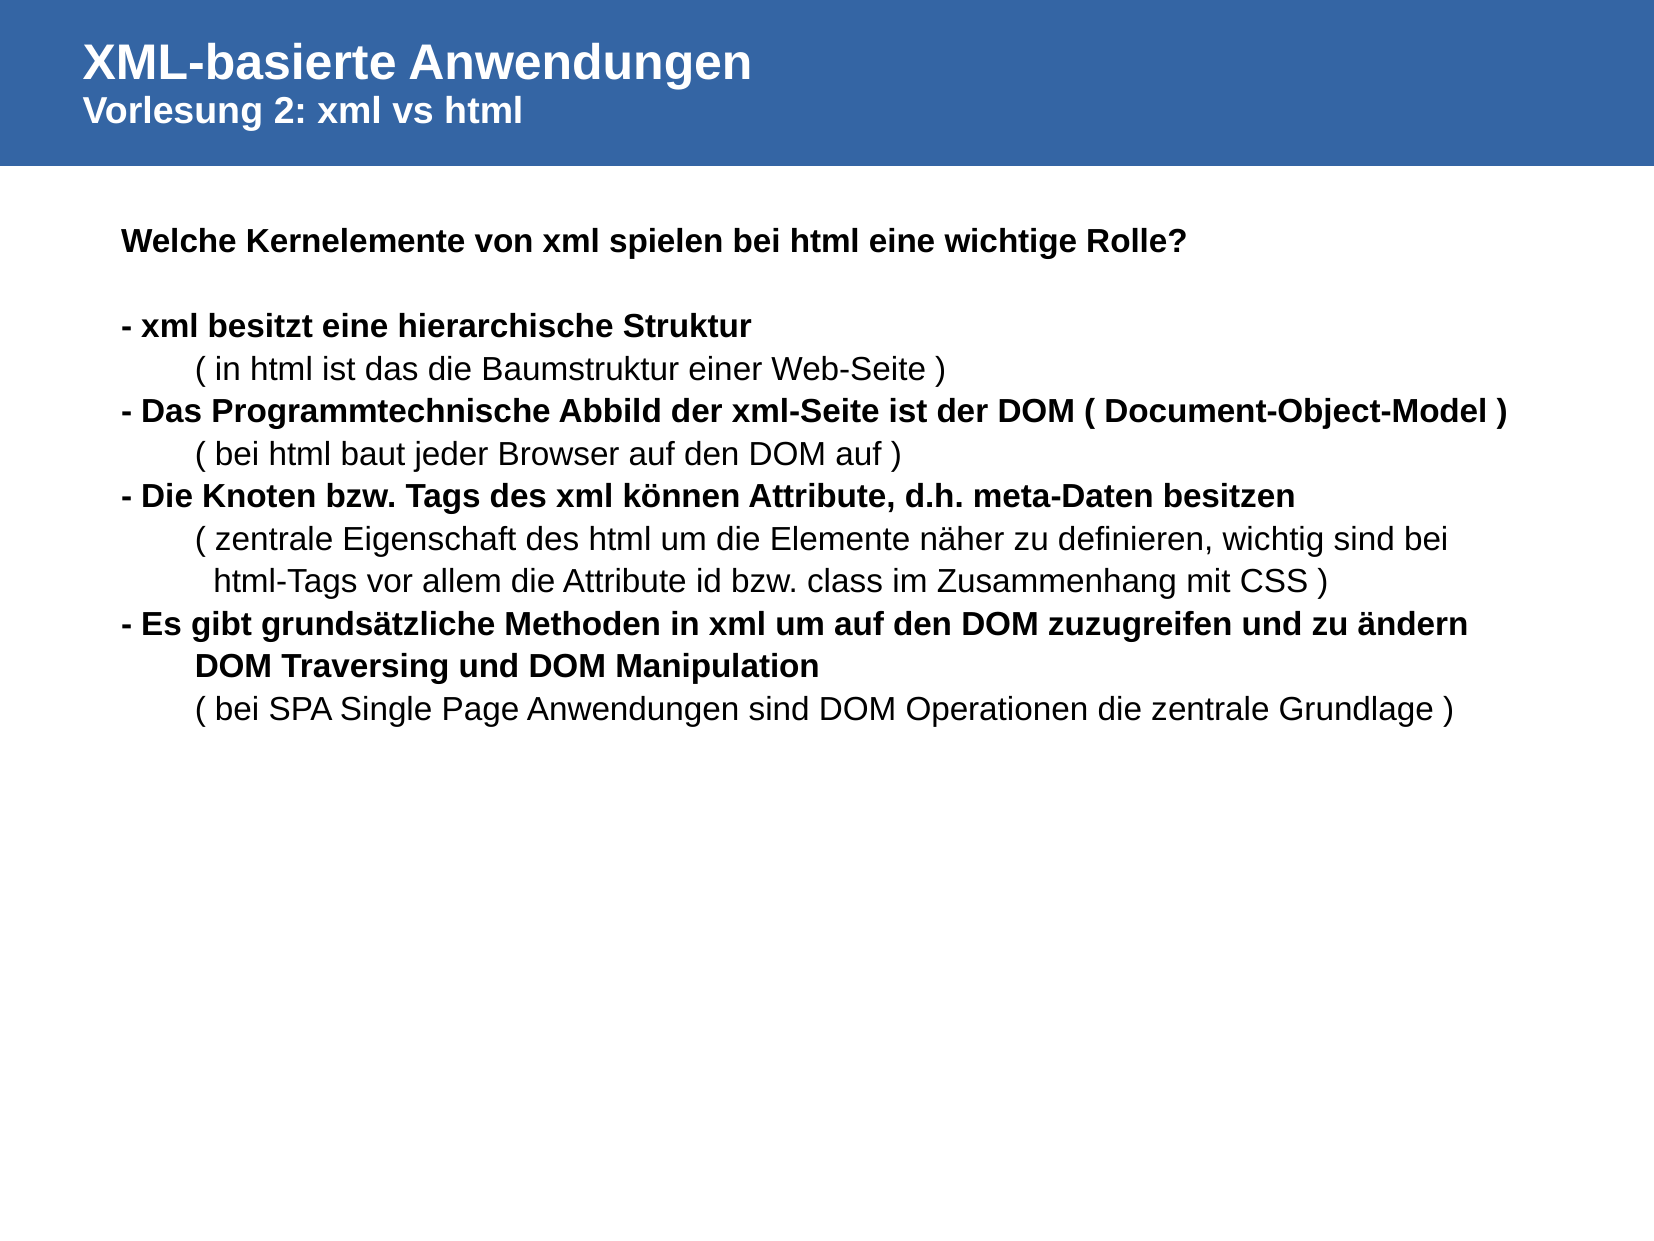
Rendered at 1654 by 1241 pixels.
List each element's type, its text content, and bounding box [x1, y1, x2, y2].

title XML-basierte Anwendungen Vorlesung 2: xml vs html [82, 0, 1571, 166]
text_box Welche Kernelemente von xml spielen bei html eine wichtige Rolle? - xml besitzt eine hierarchische Struktur ( in html ist das die Baumstruktur einer Web-Seite ) - Das Programmtechnische Abbild der xml-Seite ist der DOM ( Document-Object-Model ) ( bei html baut jeder Browser auf den DOM auf ) - Die Knoten bzw. Tags des xml können Attribute, d.h. meta-Daten besitzen ( zentrale Eigenschaft des html um die Elemente näher zu definieren, wichtig sind bei html-Tags vor allem die Attribute id bzw. class im Zusammenhang mit CSS ) - Es gibt grundsätzliche Methoden in xml um auf den DOM zuzugreifen und zu ändern DOM Traversing und DOM Manipulation ( bei SPA Single Page Anwendungen sind DOM Operationen die zentrale Grundlage ) [106, 209, 1623, 1123]
